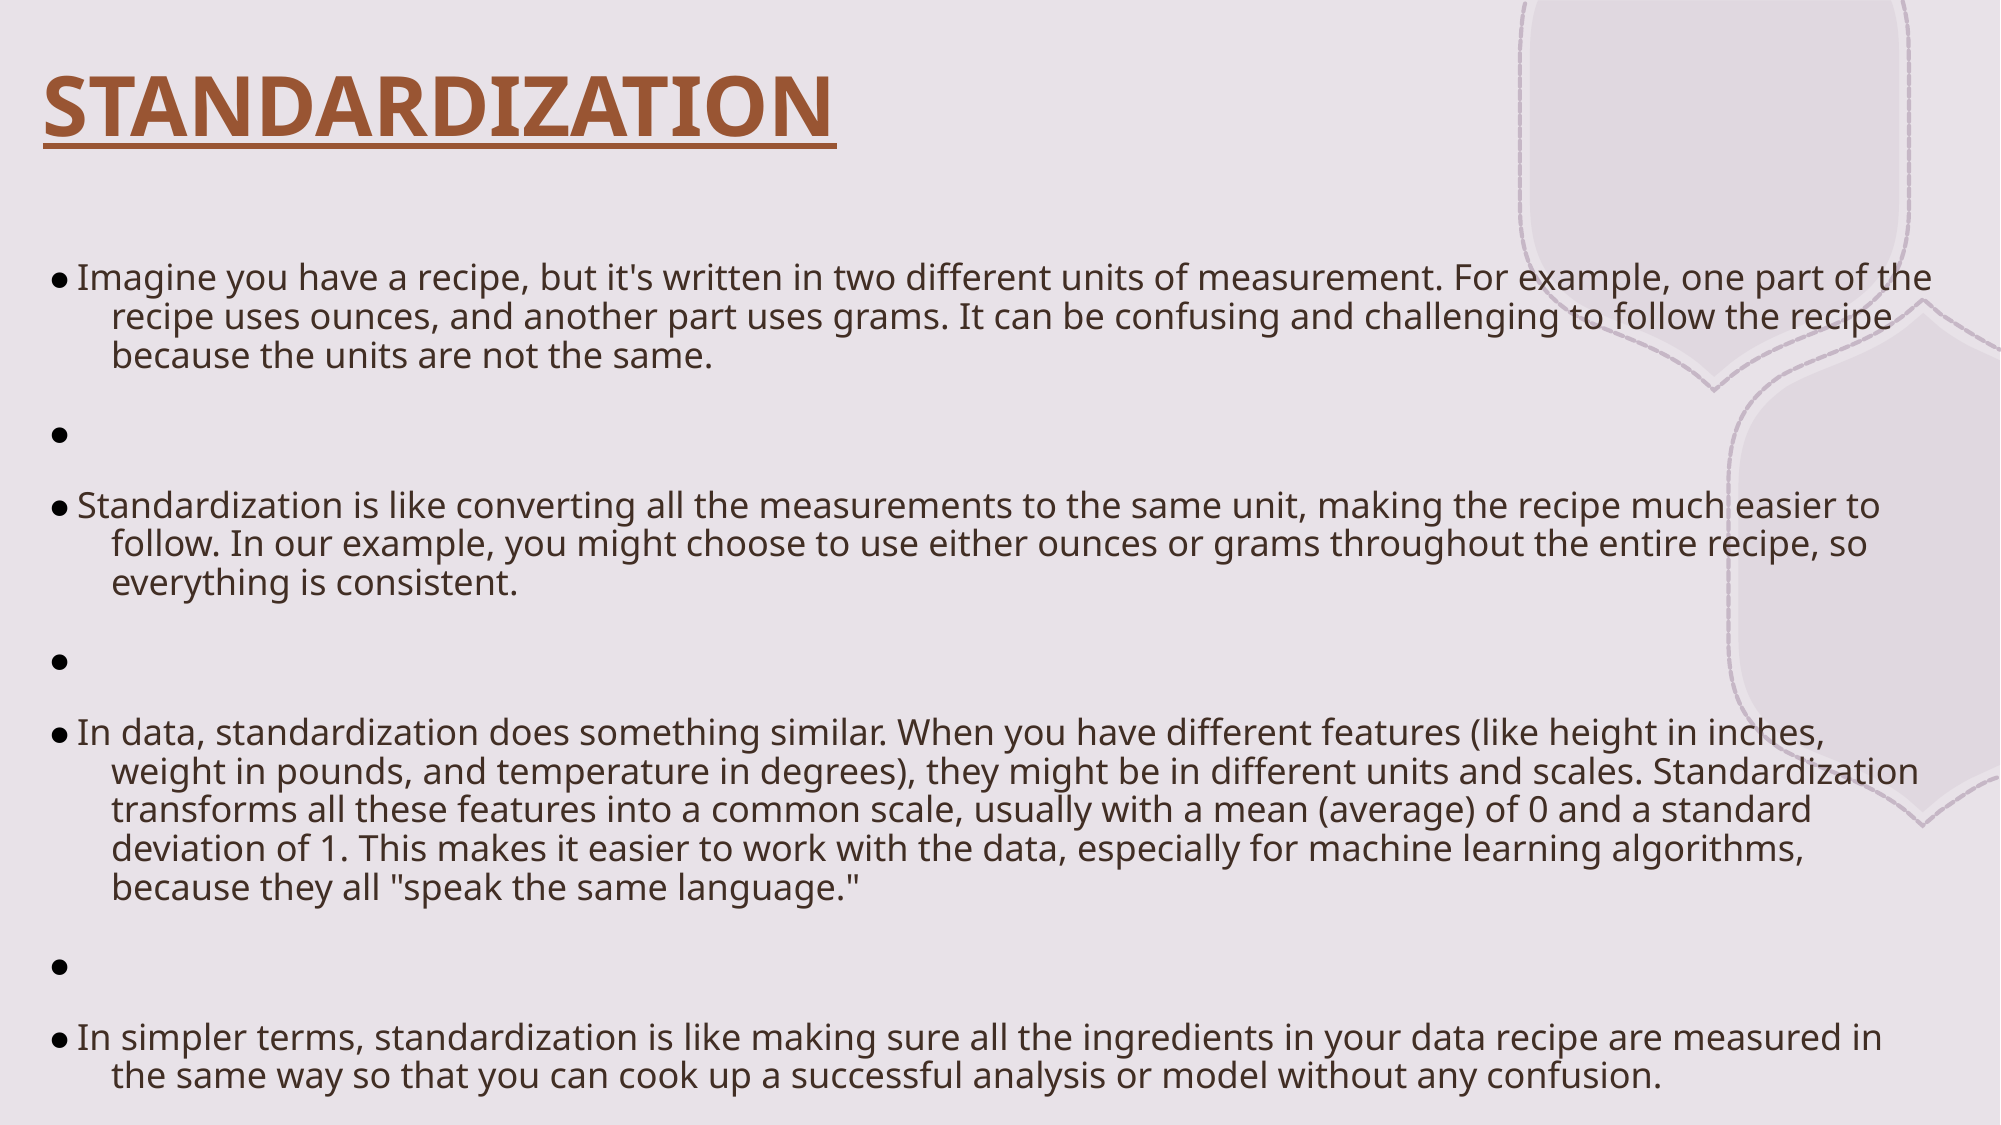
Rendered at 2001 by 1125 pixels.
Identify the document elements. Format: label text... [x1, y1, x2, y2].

list Imagine you have a recipe, but it's written in two different units of measurement. For example, one part of the recipe uses ounces, and another part uses grams. It can be confusing and challenging to follow the recipe because the units are not the same. Standardization is like converting all the measurements to the same unit, making the recipe much easier to follow. In our example, you might choose to use either ounces or grams throughout the entire recipe, so everything is consistent. In data, standardization does something similar. When you have different features (like height in inches, weight in pounds, and temperature in degrees), they might be in different units and scales. Standardization transforms all these features into a common scale, usually with a mean (average) of 0 and a standard deviation of 1. This makes it easier to work with the data, especially for machine learning algorithms, because they all "speak the same language." In simpler terms, standardization is like making sure all the ingredients in your data recipe are measured in the same way so that you can cook up a successful analysis or model without any confusion. [27, 190, 1959, 1110]
title STANDARDIZATION [27, 15, 1517, 190]
